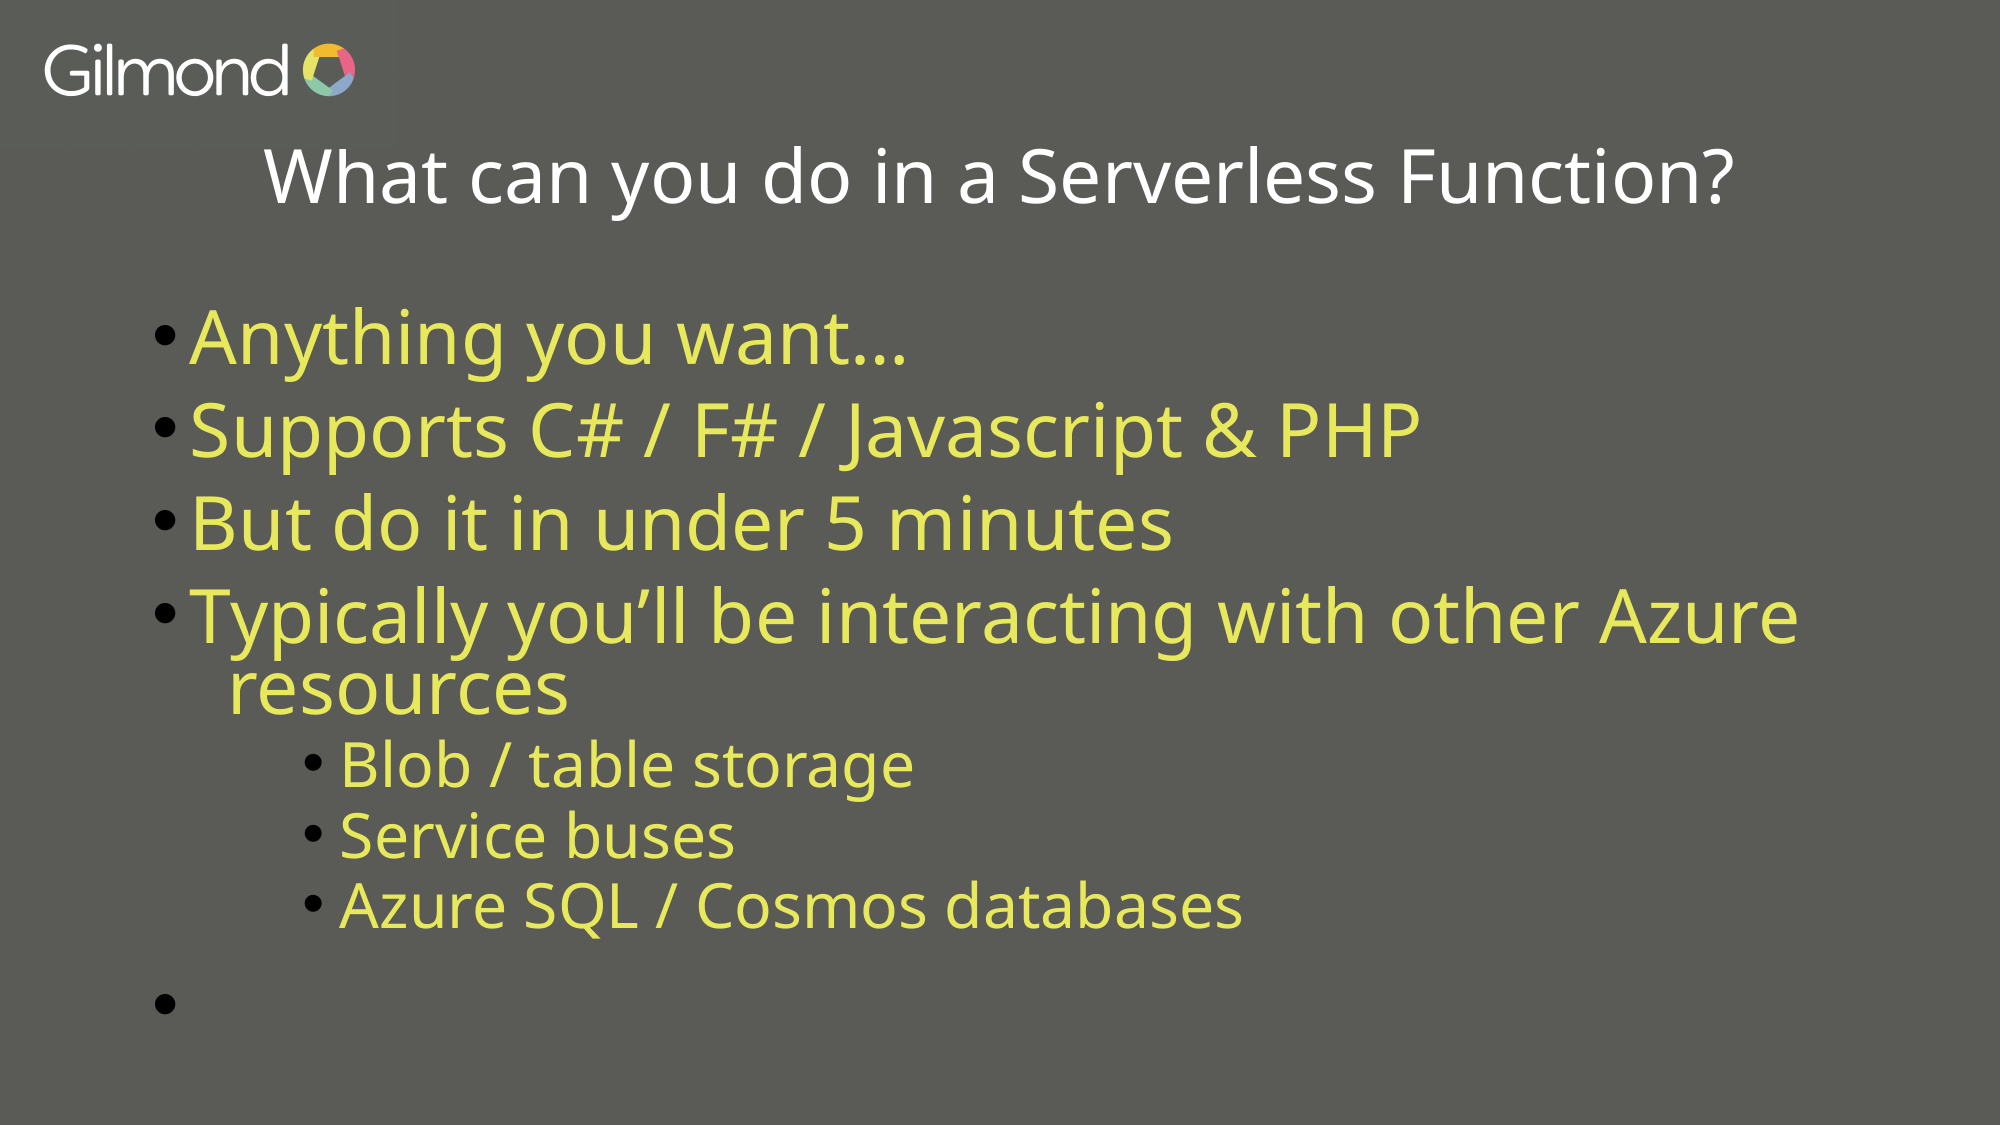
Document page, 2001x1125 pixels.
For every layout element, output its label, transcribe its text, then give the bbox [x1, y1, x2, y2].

picture [0, 0, 399, 149]
title What can you do in a Serverless Function? [137, 59, 1863, 299]
list Anything you want… Supports C# / F# / Javascript & PHP But do it in under 5 minutes Typically you’ll be interacting with other Azure resources Blob / table storage Service buses Azure SQL / Cosmos databases [137, 299, 1863, 1014]
